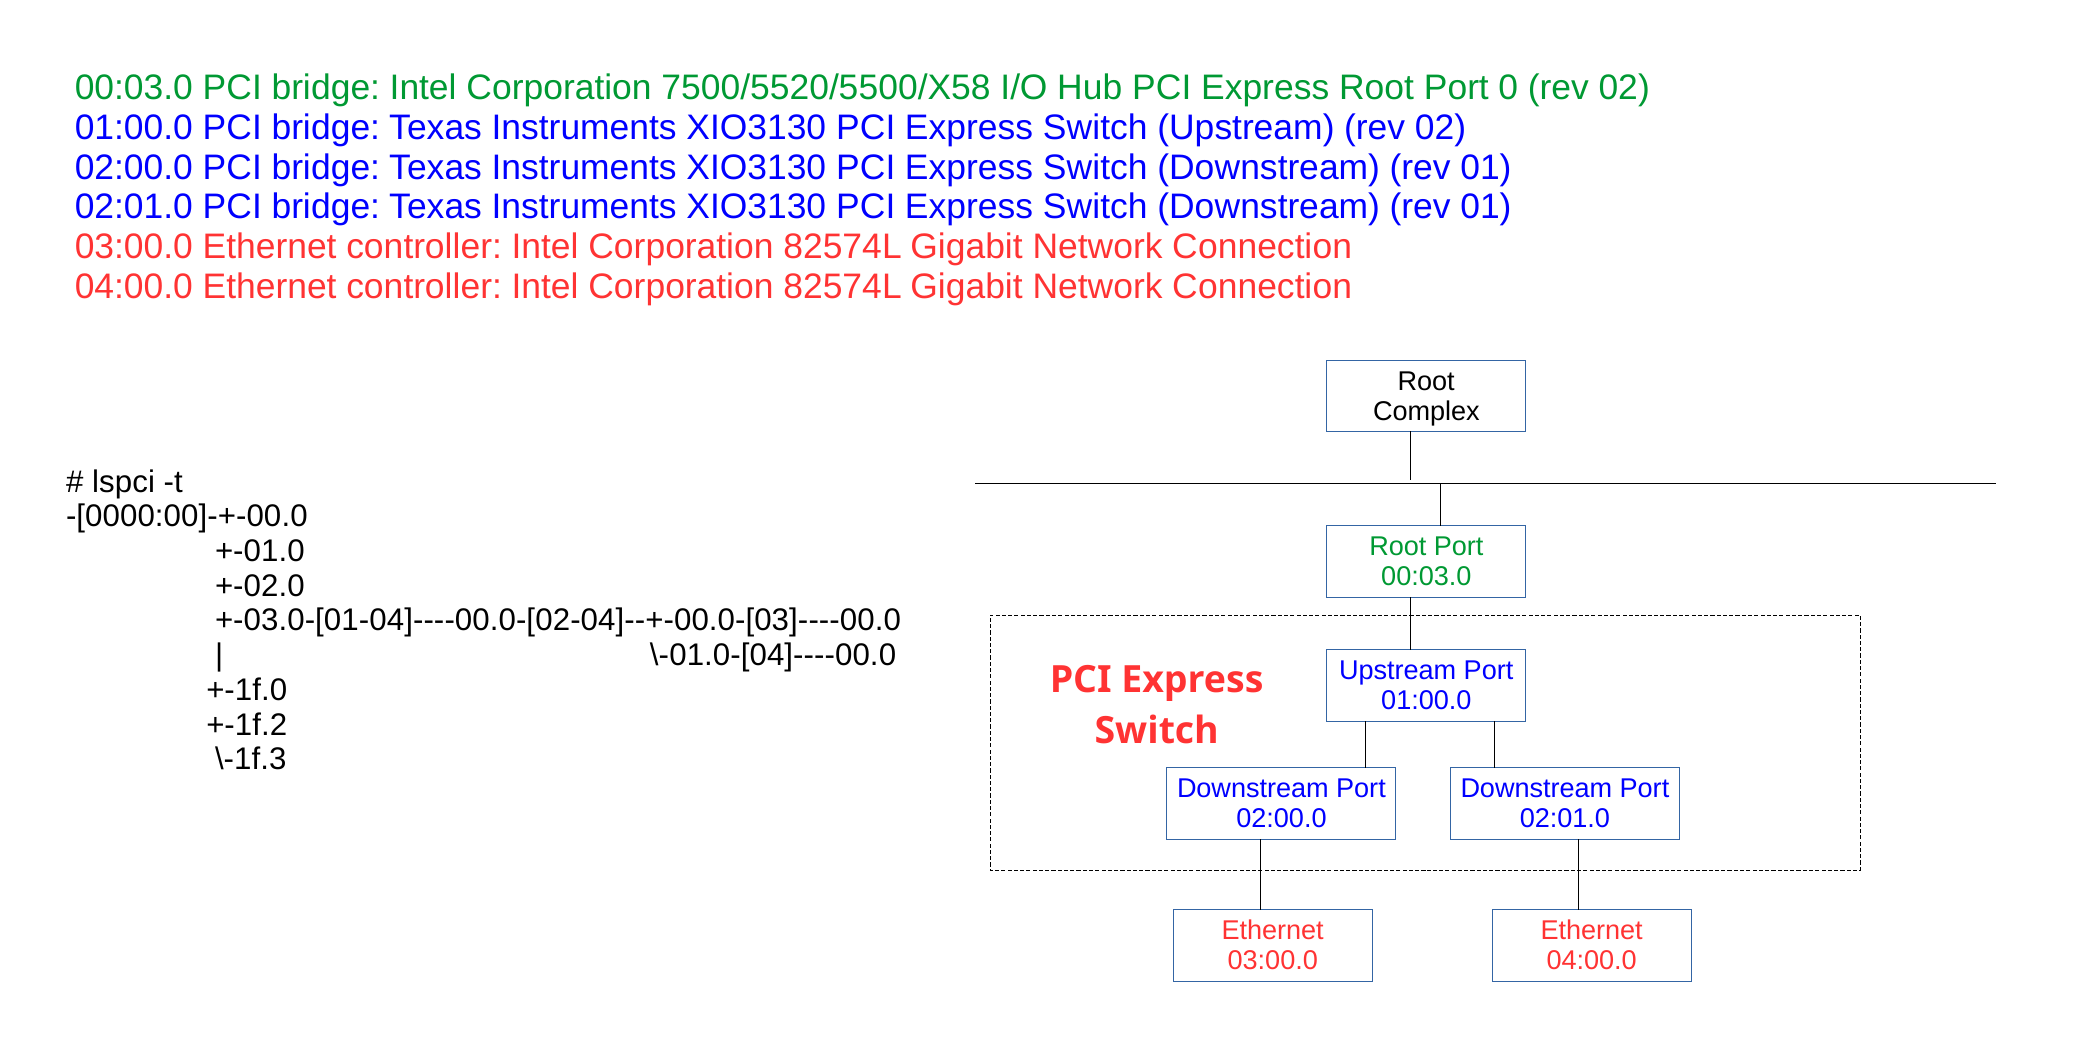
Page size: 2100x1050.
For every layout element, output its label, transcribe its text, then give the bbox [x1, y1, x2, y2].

text_box # lspci -t -[0000:00]-+-00.0 +-01.0 +-02.0 +-03.0-[01-04]----00.0-[02-04]--+-00.0-[03]----00.0 | \-01.0-[04]----00.0 +-1f.0 +-1f.2 \-1f.3 [51, 456, 961, 802]
text_box Root Complex [1326, 360, 1526, 432]
text_box PCI Express Switch [1035, 645, 1275, 744]
text_box Ethernet 04:00.0 [1492, 909, 1692, 982]
text_box Ethernet 03:00.0 [1173, 909, 1373, 982]
text_box Root Port 00:03.0 [1326, 525, 1526, 598]
text_box 00:03.0 PCI bridge: Intel Corporation 7500/5520/5500/X58 I/O Hub PCI Express Root Port 0 (rev 02) 01:00.0 PCI bridge: Texas Instruments XIO3130 PCI Express Switch (Upstream) (rev 02) 02:00.0 PCI bridge: Texas Instruments XIO3130 PCI Express Switch (Downstream) (rev 01) 02:01.0 PCI bridge: Texas Instruments XIO3130 PCI Express Switch (Downstream) (rev 01) 03:00.0 Ethernet controller: Intel Corporation 82574L Gigabit Network Connection 04:00.0 Ethernet controller: Intel Corporation 82574L Gigabit Network Connection [60, 60, 2041, 388]
text_box [990, 615, 1861, 871]
